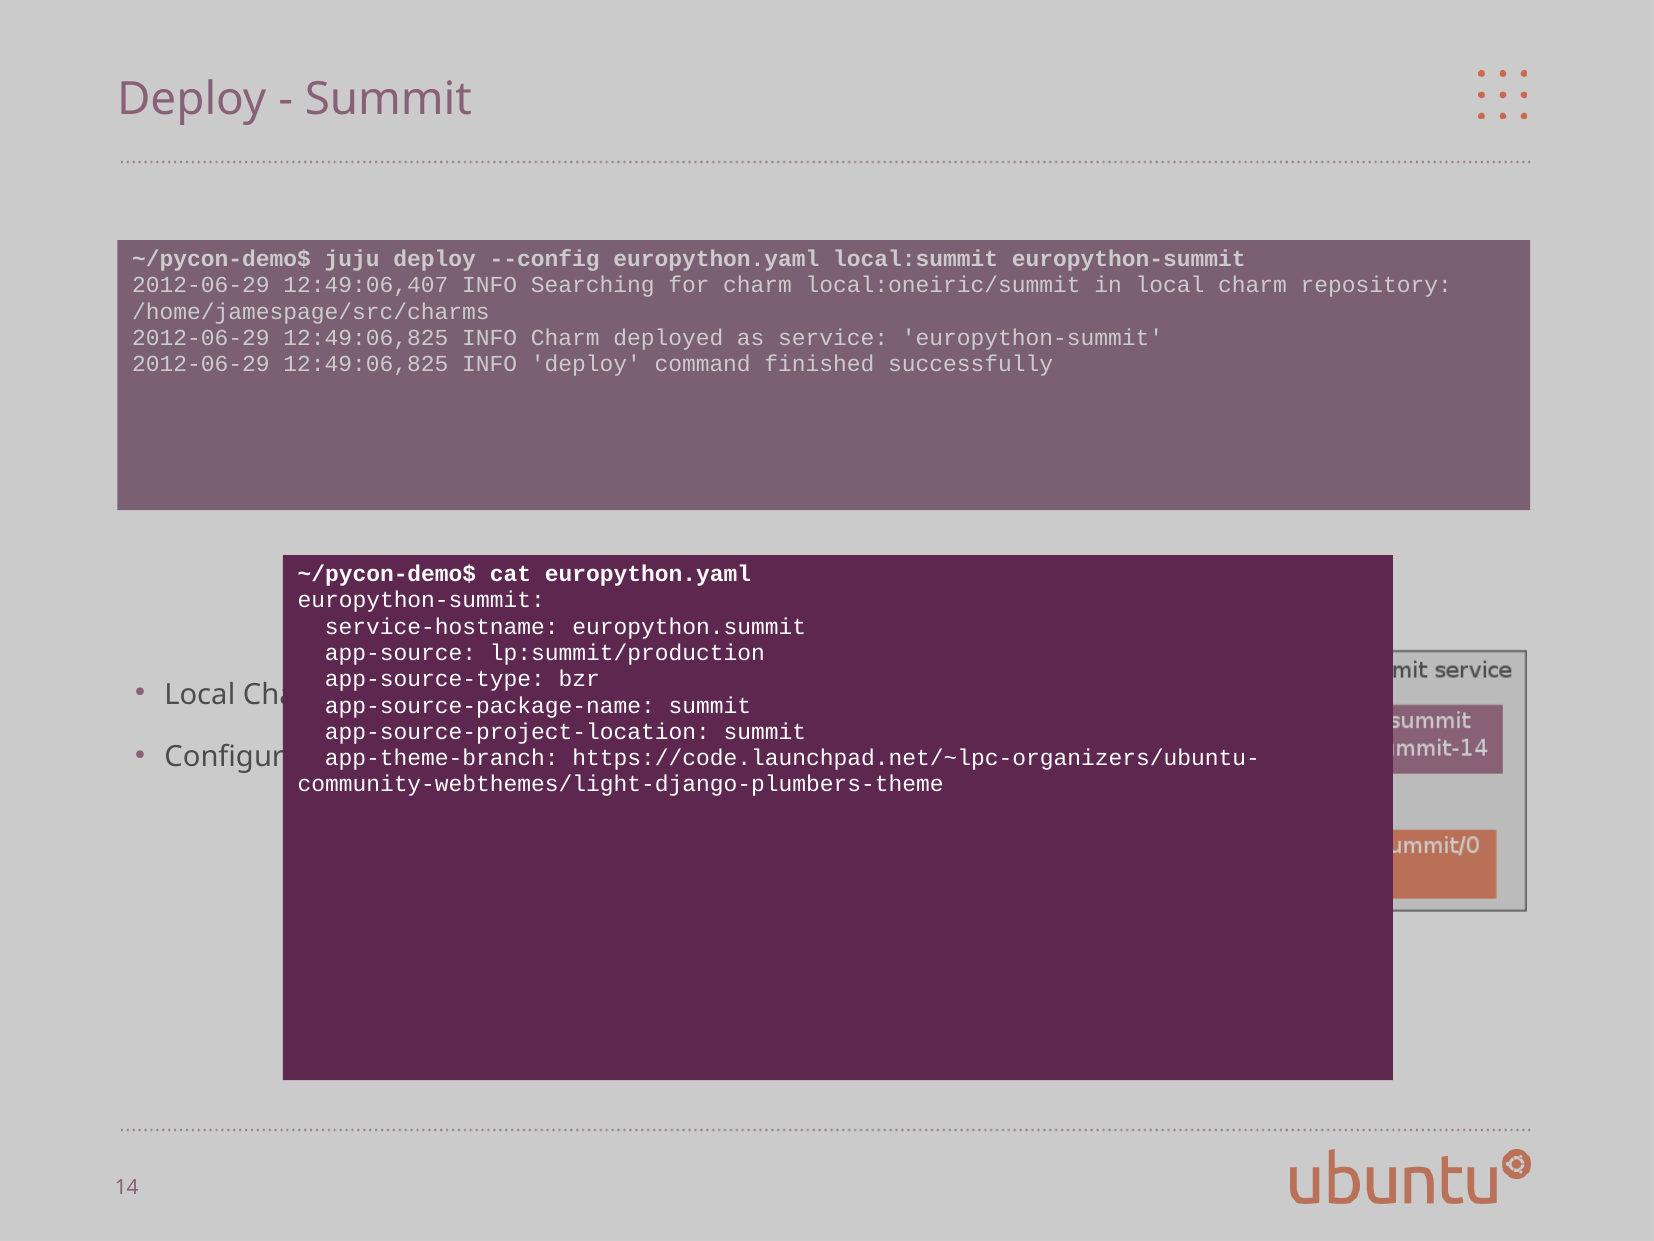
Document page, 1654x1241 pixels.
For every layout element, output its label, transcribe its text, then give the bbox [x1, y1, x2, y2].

text_box [0, 0, 1654, 1241]
text_box ~/pycon-demo$ cat europython.yaml europython-summit: service-hostname: europython.summit app-source: lp:summit/production app-source-type: bzr app-source-package-name: summit app-source-project-location: summit app-theme-branch: https://code.launchpad.net/~lpc-organizers/ubuntu-community-webthemes/light-django-plumbers-theme [282, 555, 1393, 1081]
